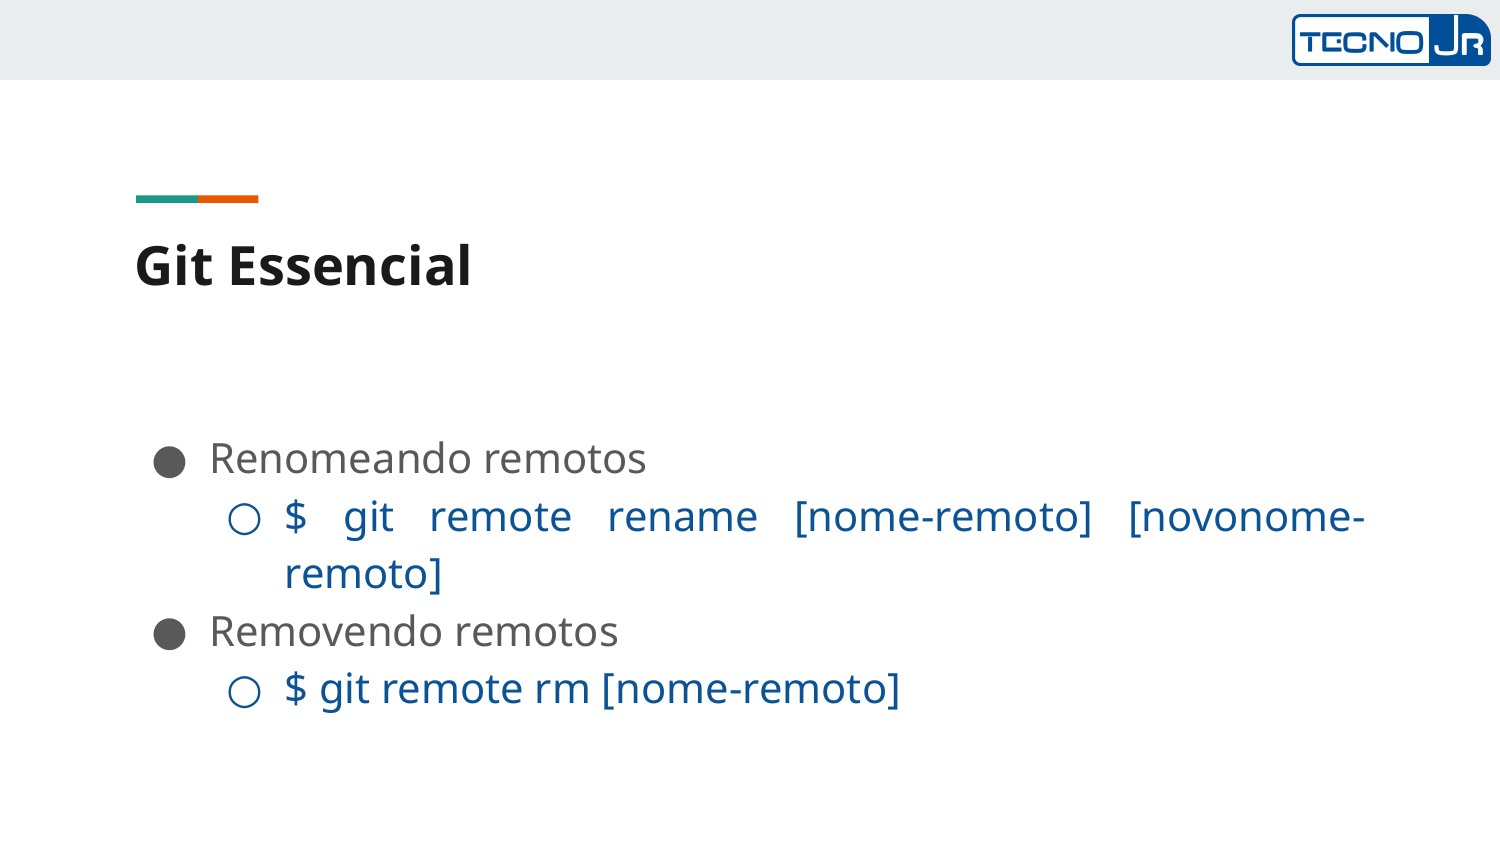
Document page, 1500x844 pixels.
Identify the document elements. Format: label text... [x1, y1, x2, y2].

list Renomeando remotos $ git remote rename [nome-remoto] [novonome-remoto] Removendo remotos $ git remote rm [nome-remoto] [119, 341, 1381, 796]
picture [1292, 14, 1491, 66]
title Git Essencial [119, 216, 1381, 305]
